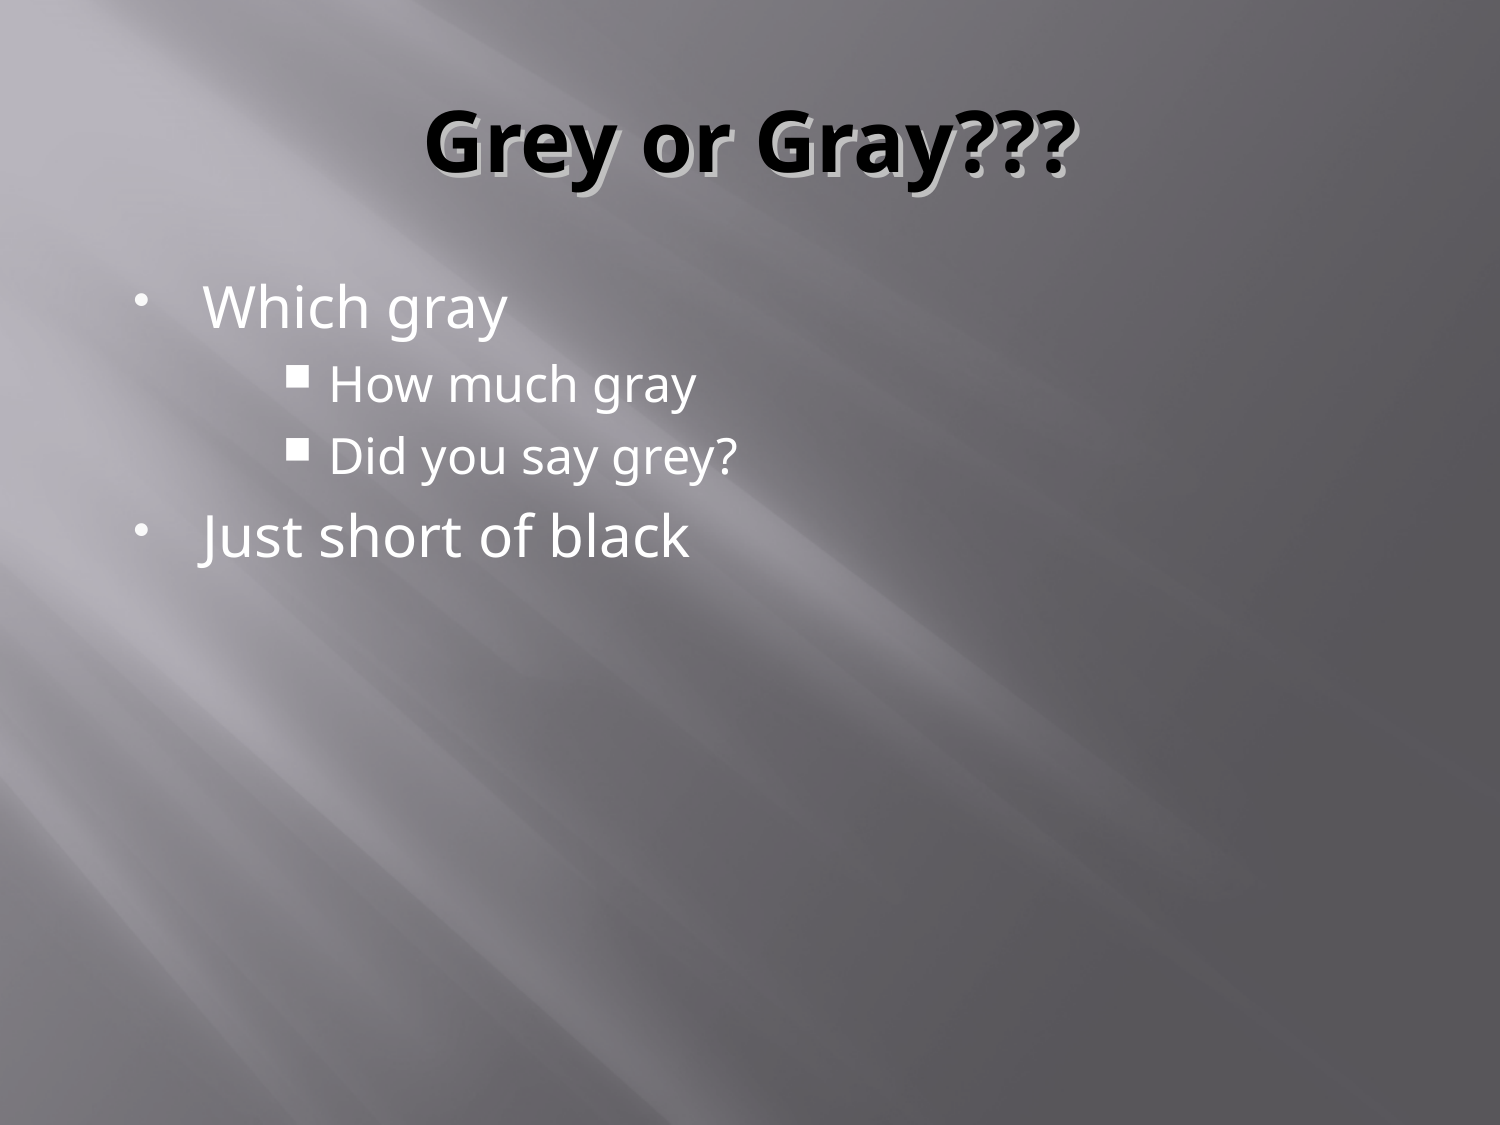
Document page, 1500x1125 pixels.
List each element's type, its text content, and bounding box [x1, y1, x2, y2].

title Grey or Gray??? [75, 45, 1426, 233]
list Which gray How much gray Did you say grey? Just short of black [75, 262, 1426, 1036]
